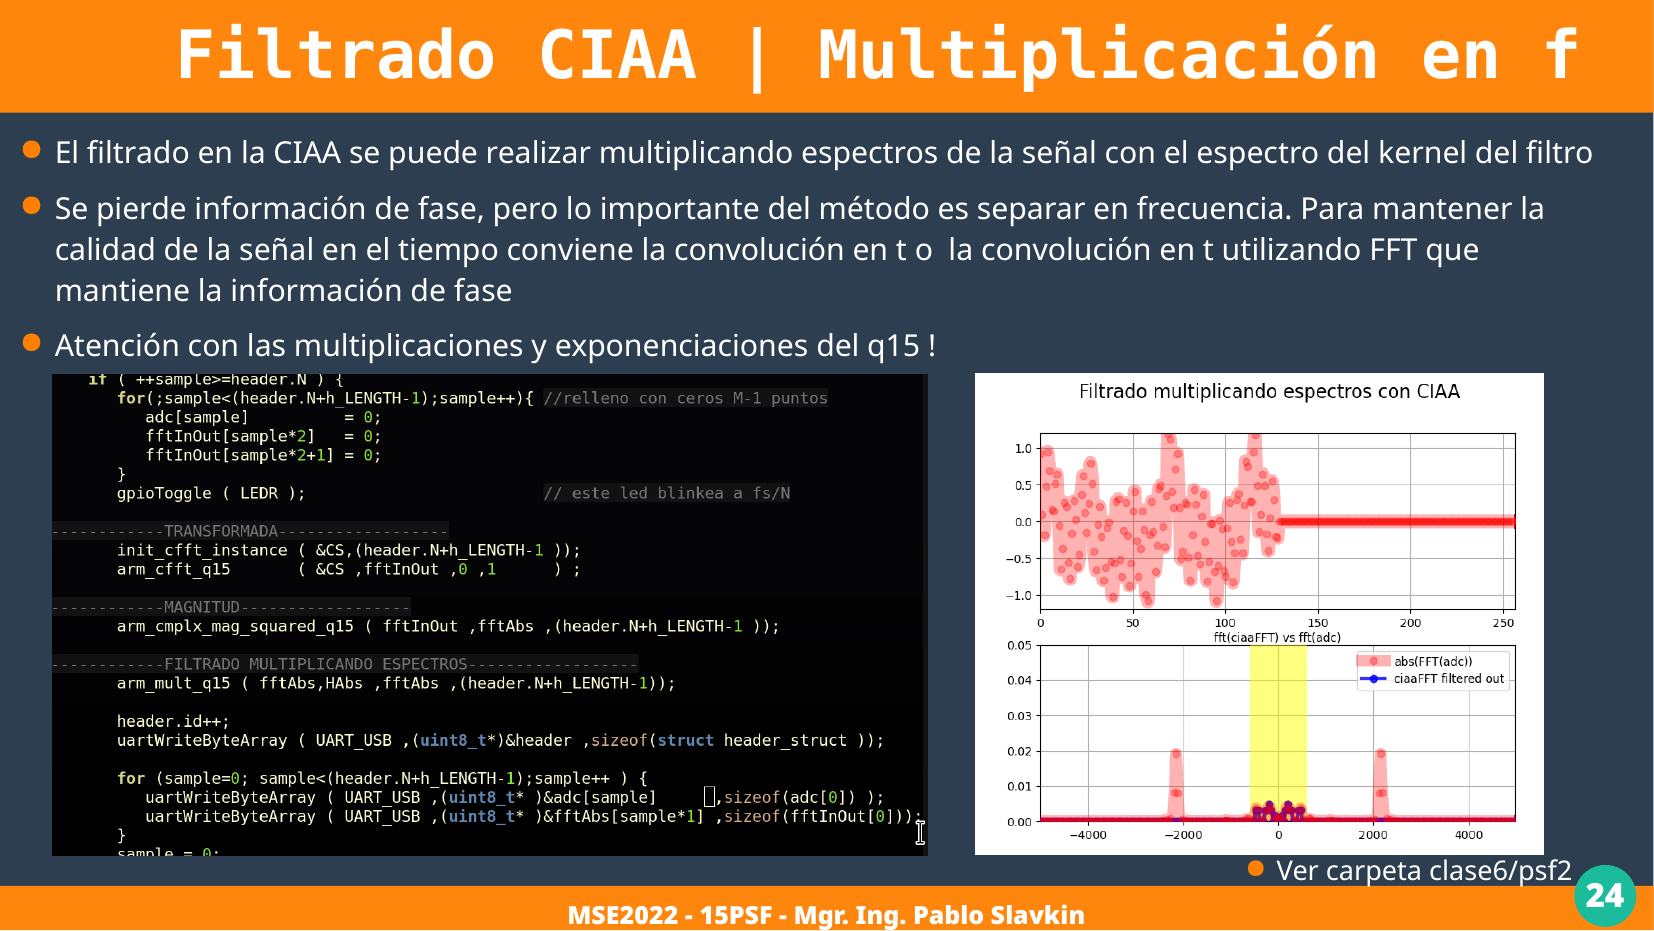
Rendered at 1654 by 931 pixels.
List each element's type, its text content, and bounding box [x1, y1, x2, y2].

list Ver carpeta clase6/psf2 [1234, 851, 1595, 890]
list El filtrado en la CIAA se puede realizar multiplicando espectros de la señal con el espectro del kernel del filtro Se pierde información de fase, pero lo importante del método es separar en frecuencia. Para mantener la calidad de la señal en el tiempo conviene la convolución en t o la convolución en t utilizando FFT que mantiene la información de fase Atención con las multiplicaciones y exponenciaciones del q15 ! [7, 131, 1614, 376]
picture [52, 374, 928, 856]
title Filtrado CIAA | Multiplicación en f [175, 16, 1601, 113]
picture [975, 373, 1544, 855]
